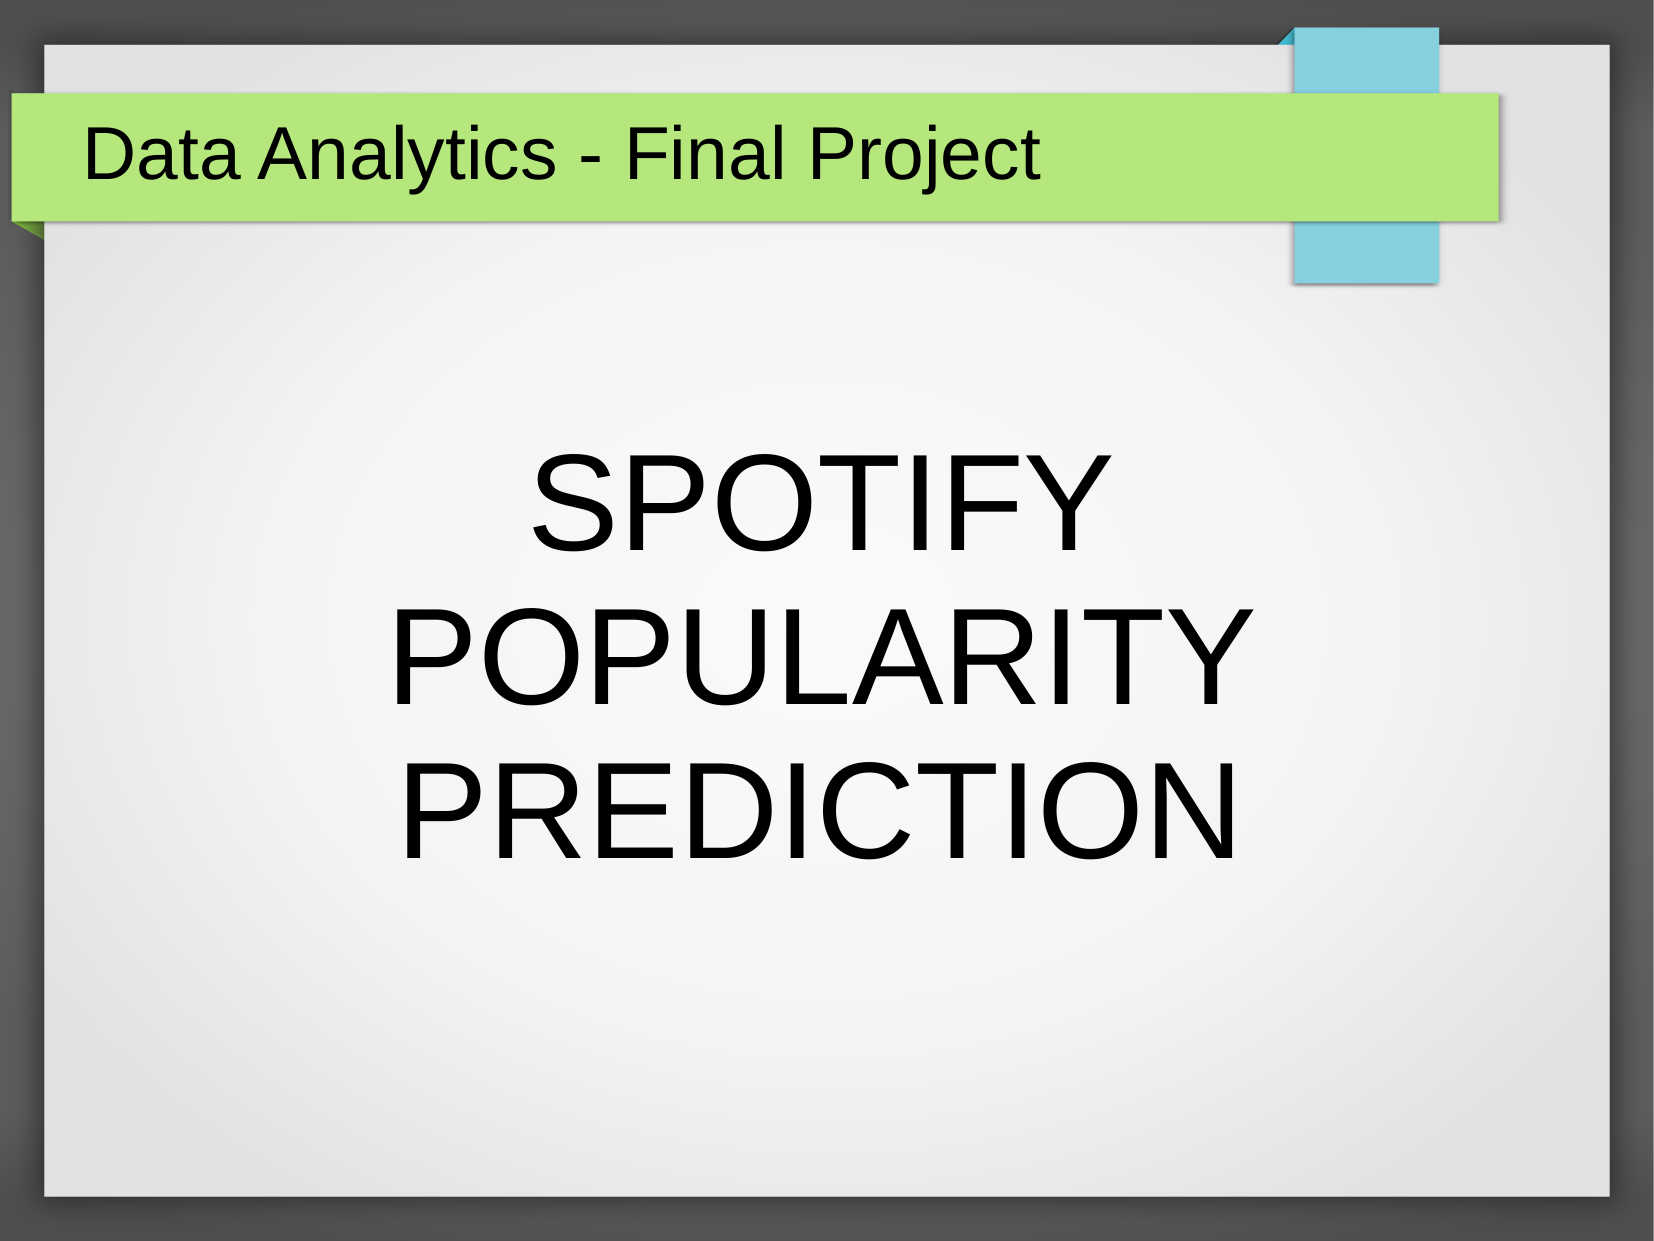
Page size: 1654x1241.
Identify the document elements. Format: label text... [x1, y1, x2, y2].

title Data Analytics - Final Project [82, 94, 1264, 213]
picture [0, 0, 1654, 1241]
text_box SPOTIFY POPULARITY PREDICTION [76, 372, 1565, 1092]
